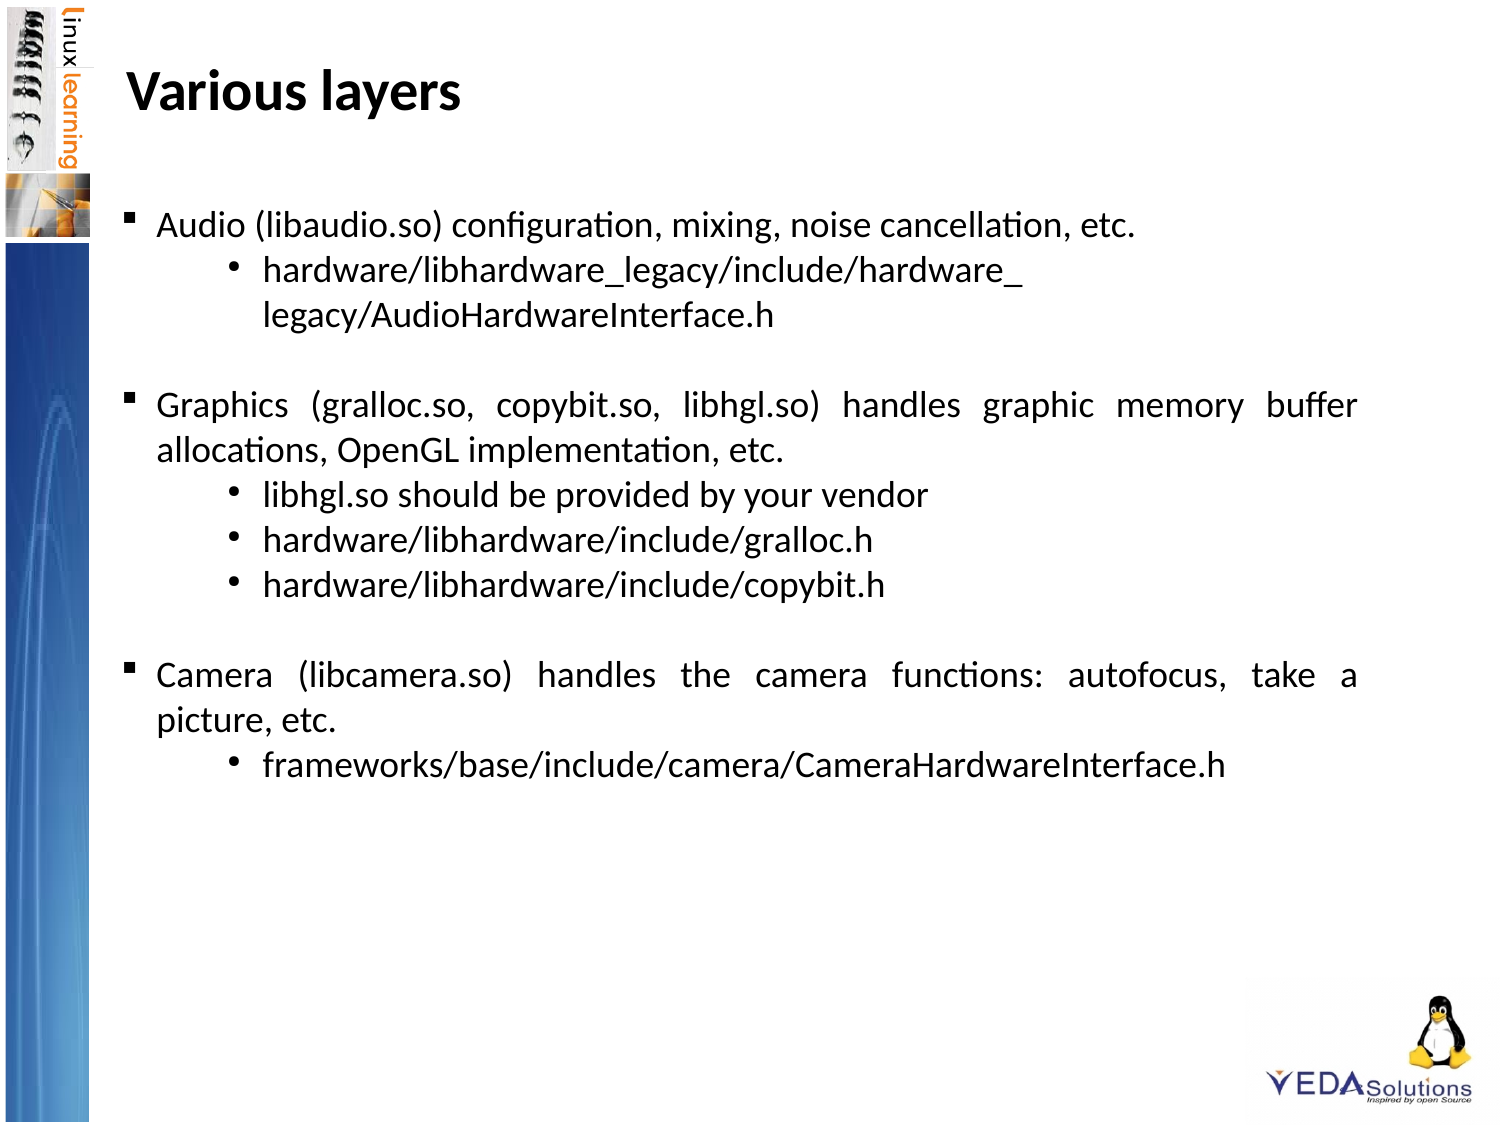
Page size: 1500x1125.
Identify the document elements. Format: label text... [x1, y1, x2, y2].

text_box Various layers [112, 45, 1425, 197]
picture [5, 243, 89, 1122]
picture [1245, 977, 1500, 1125]
picture [5, 0, 97, 237]
text_box Audio (libaudio.so) configuration, mixing, noise cancellation, etc. hardware/libhardware_legacy/include/hardware_ legacy/AudioHardwareInterface.h Graphics (gralloc.so, copybit.so, libhgl.so) handles graphic memory buffer allocations, OpenGL implementation, etc. libhgl.so should be provided by your vendor hardware/libhardware/include/gralloc.h hardware/libhardware/include/copybit.h Camera (libcamera.so) handles the camera functions: autofocus, take a picture, etc. frameworks/base/include/camera/CameraHardwareInterface.h [106, 143, 1375, 952]
